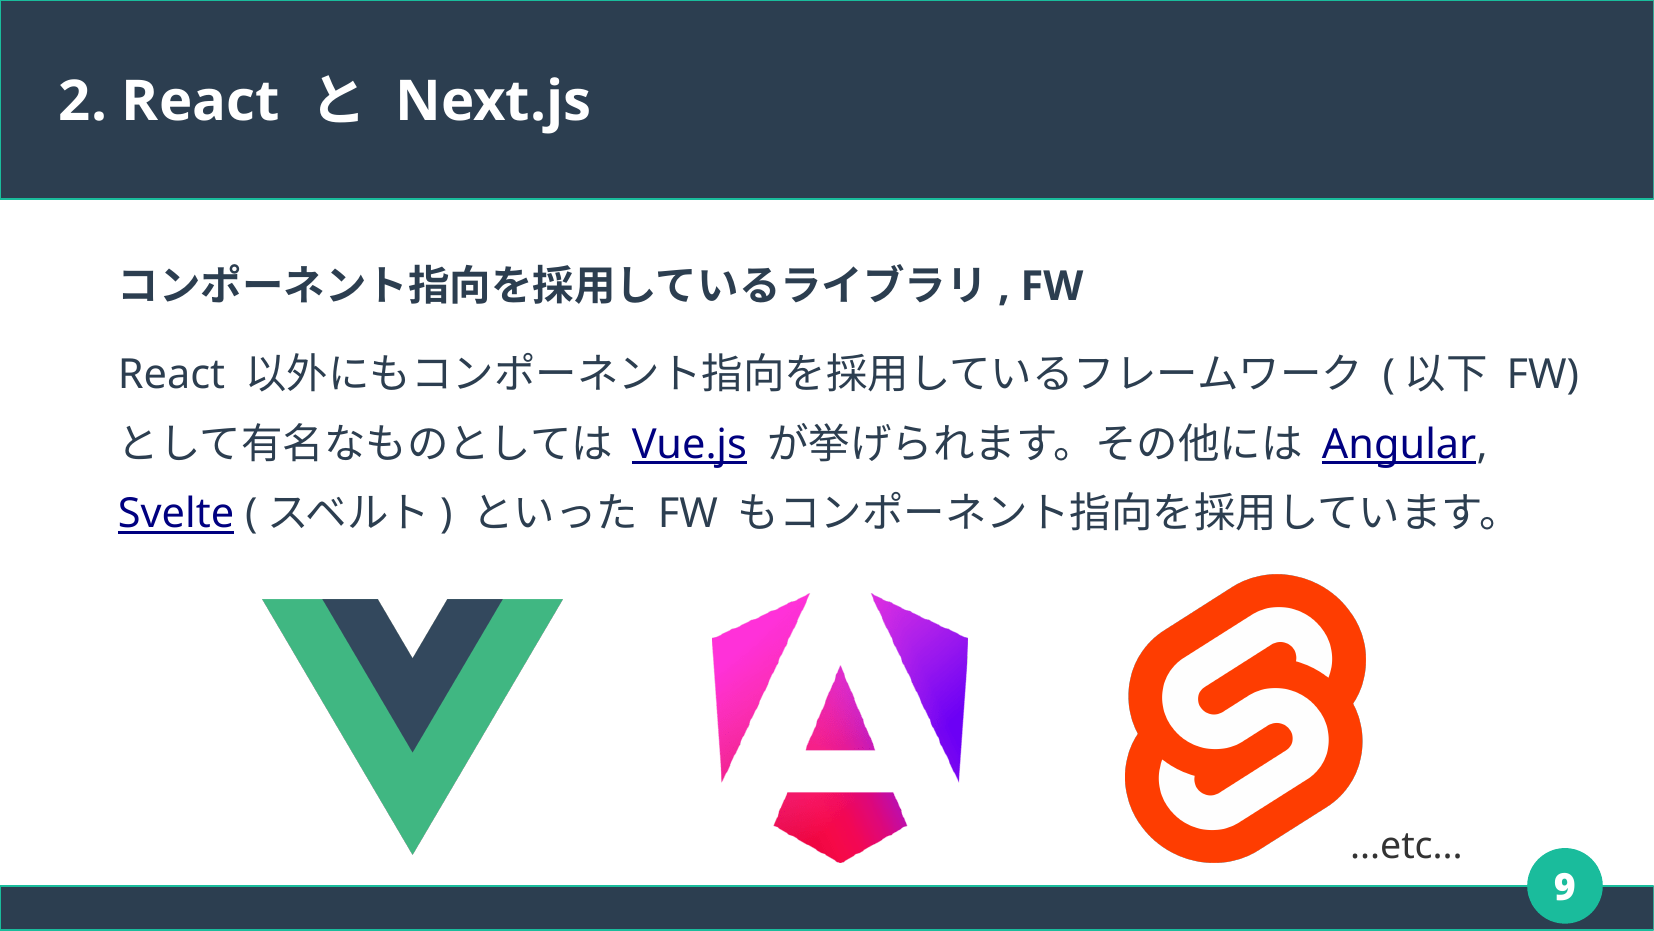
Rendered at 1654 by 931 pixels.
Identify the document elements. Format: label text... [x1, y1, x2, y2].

title 2. React と Next.js [59, 37, 1595, 156]
title ...etc... [1350, 825, 1501, 863]
list コンポーネント指向を採用しているライブラリ, FW React 以外にもコンポーネント指向を採用しているフレームワーク (以下 FW) として有名なものとしては Vue.js が挙げられます。その他には Angular, Svelte (スベルト) といった FW もコンポーネント指向を採用しています。 [59, 243, 1595, 601]
picture [1125, 574, 1366, 863]
picture [262, 599, 563, 856]
picture [712, 593, 968, 863]
